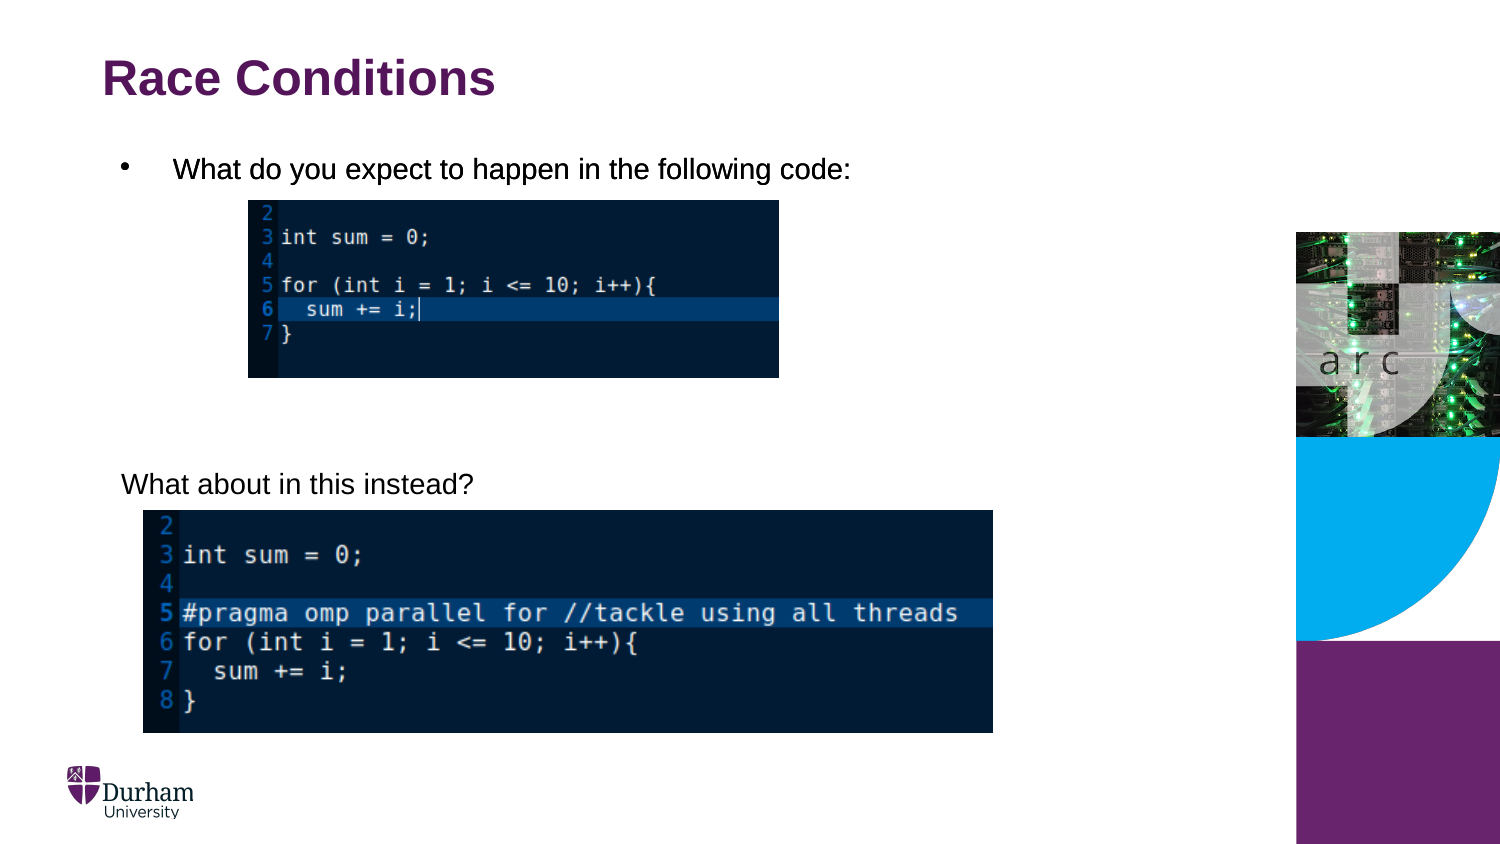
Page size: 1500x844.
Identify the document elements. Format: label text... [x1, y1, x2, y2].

picture [1296, 232, 1500, 436]
text_box [1296, 640, 1500, 844]
list What do you expect to happen in the following code: [102, 150, 1297, 402]
picture [67, 766, 193, 819]
picture [1332, 467, 1500, 640]
picture [143, 510, 993, 733]
text_box What about in this instead? [106, 460, 1182, 509]
title Race Conditions [101, 45, 1399, 187]
